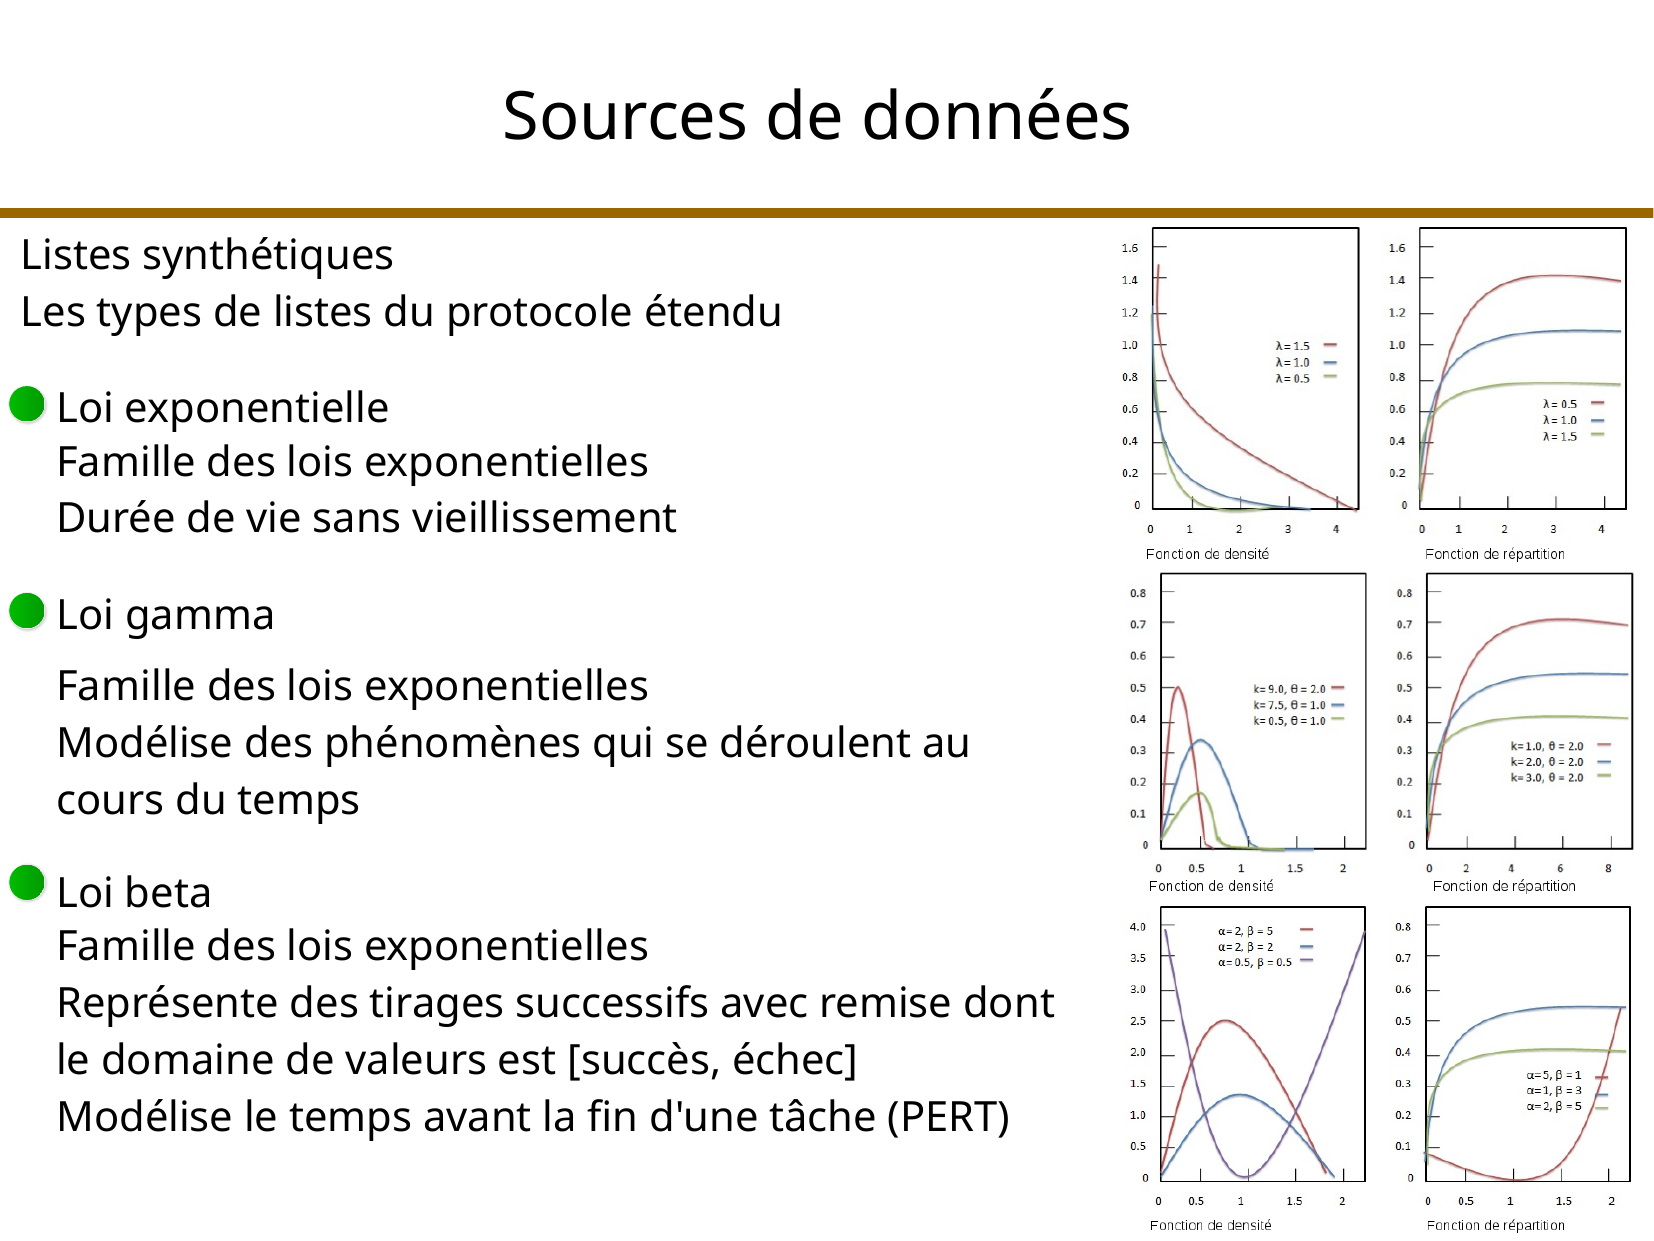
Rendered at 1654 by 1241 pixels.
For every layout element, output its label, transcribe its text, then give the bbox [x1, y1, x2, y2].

picture [6, 862, 41, 905]
text_box Loi gamma [41, 577, 721, 641]
title Sources de données [82, 43, 1571, 184]
text_box Famille des lois exponentielles Durée de vie sans vieillissement [41, 423, 1099, 535]
text_box Loi beta [41, 855, 839, 908]
text_box Listes synthétiques Les types de listes du protocole étendu [6, 218, 981, 328]
text_box Famille des lois exponentielles Représente des tirages successifs avec remise dont le domaine de valeurs est [succès, échec] Modélise le temps avant la fin d'une tâche (PERT) [41, 908, 1099, 1210]
text_box Famille des lois exponentielles Modélise des phénomènes qui se déroulent au cours du temps [41, 648, 1099, 807]
picture [1118, 218, 1654, 1241]
picture [6, 384, 41, 426]
text_box Loi exponentielle [41, 370, 556, 423]
picture [6, 590, 41, 633]
